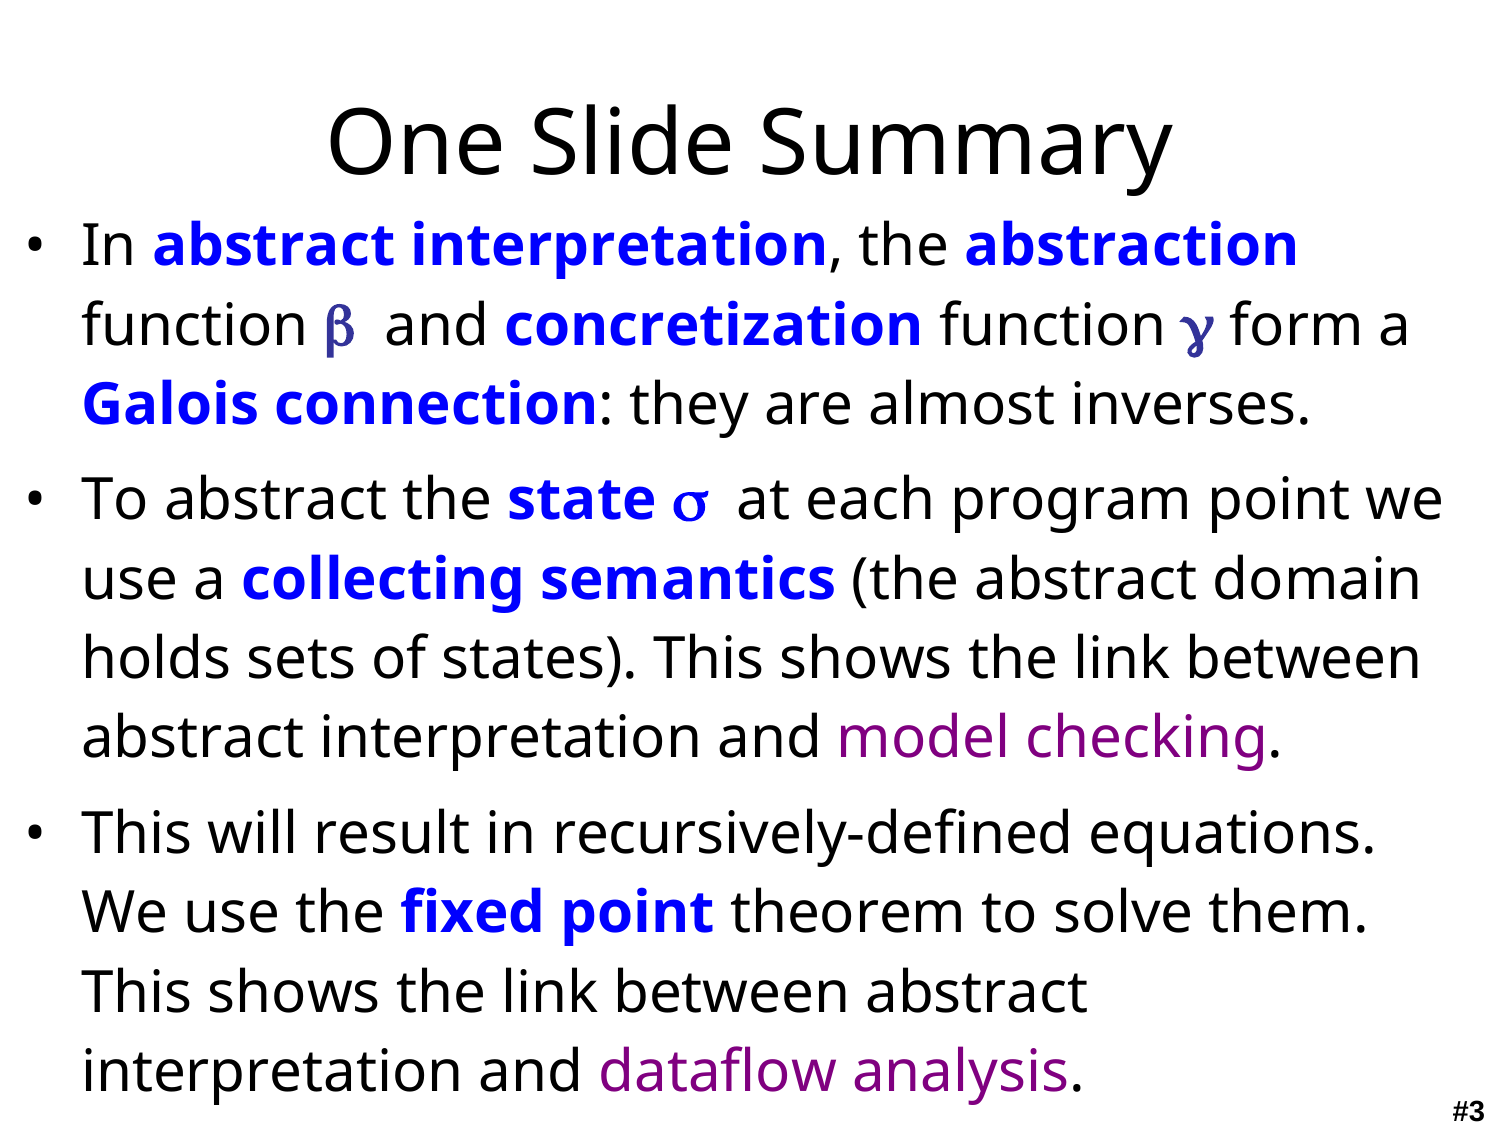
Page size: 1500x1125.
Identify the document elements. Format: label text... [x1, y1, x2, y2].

title One Slide Summary [24, 45, 1476, 203]
list In abstract interpretation, the abstraction function  and concretization function  form a Galois connection: they are almost inverses. To abstract the state  at each program point we use a collecting semantics (the abstract domain holds sets of states). This shows the link between abstract interpretation and model checking. This will result in recursively-defined equations. We use the fixed point theorem to solve them. This shows the link between abstract interpretation and dataflow analysis. Widening operators help accelerate convergence. [24, 203, 1476, 1074]
